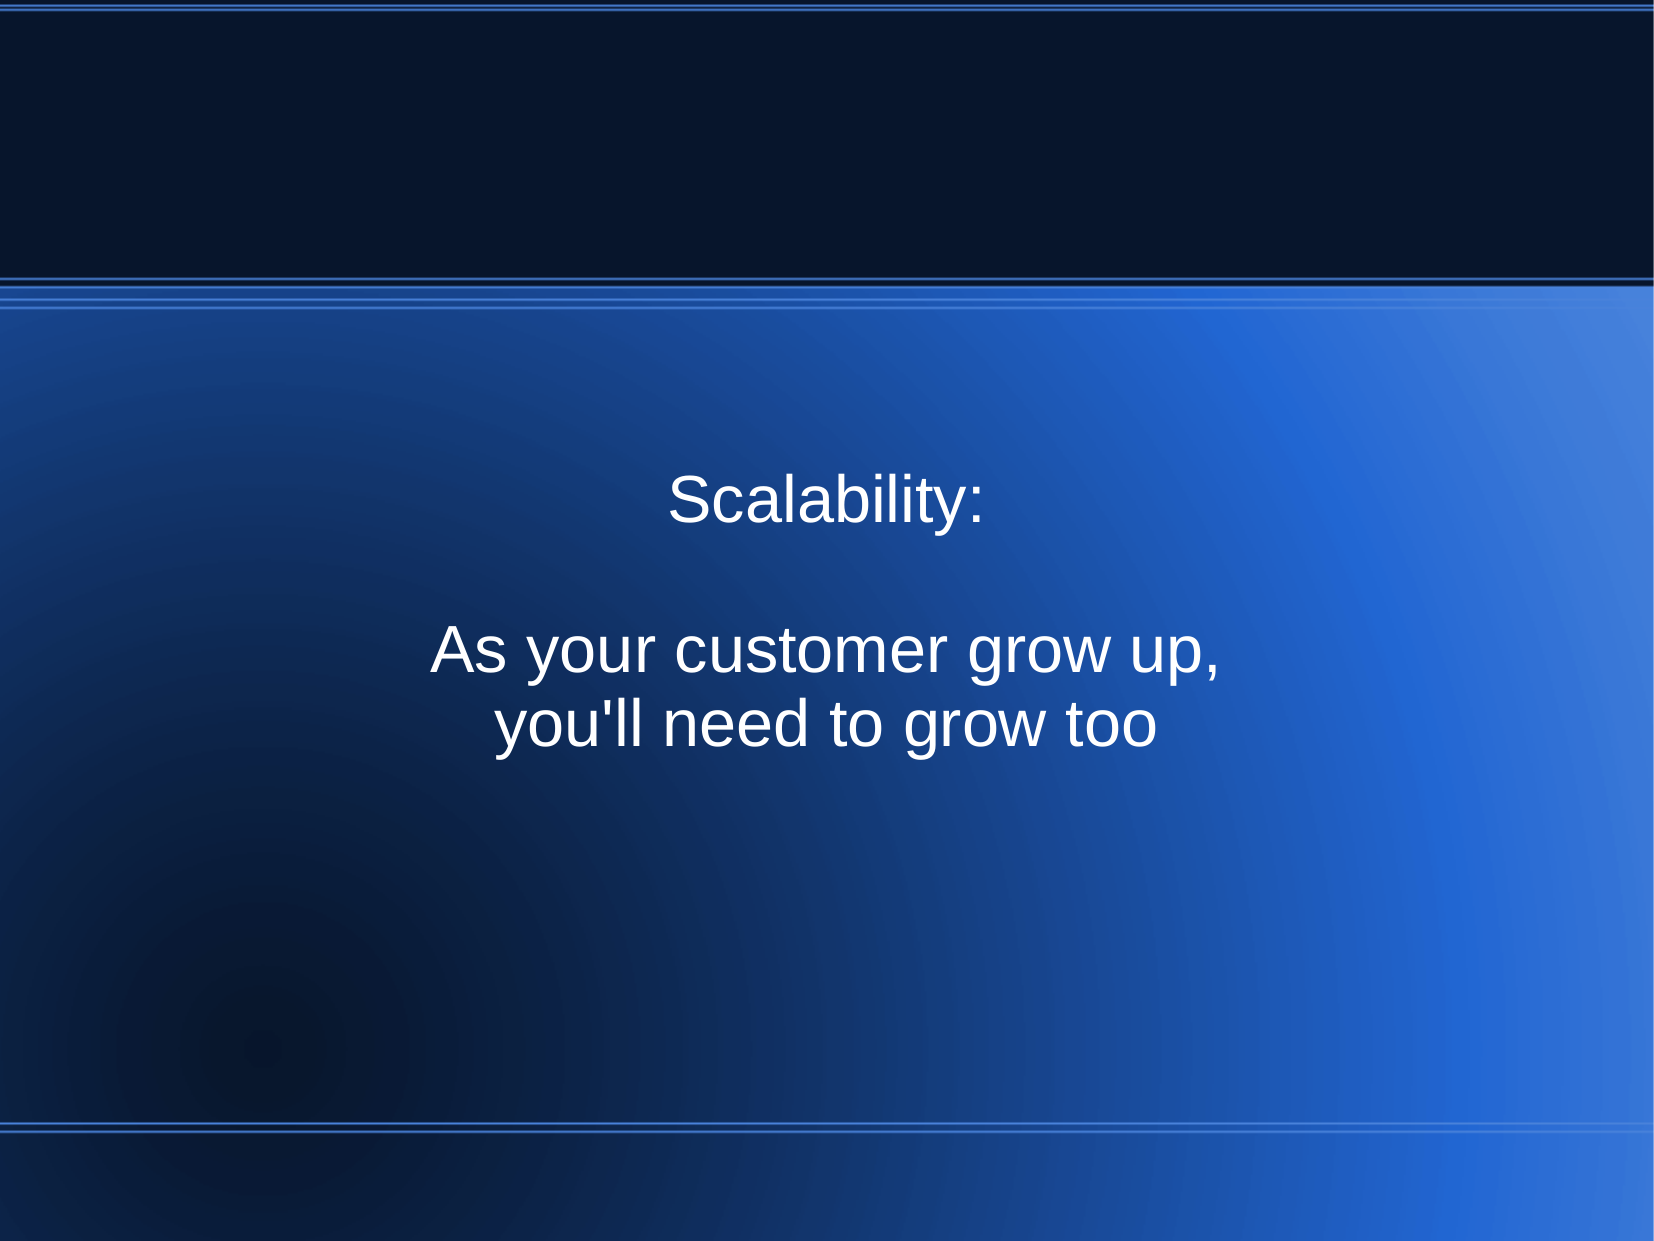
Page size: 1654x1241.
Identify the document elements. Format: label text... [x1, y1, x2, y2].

picture [0, 0, 1654, 1241]
subtitle Scalability: As your customer grow up, you'll need to grow too [82, 49, 1571, 1174]
